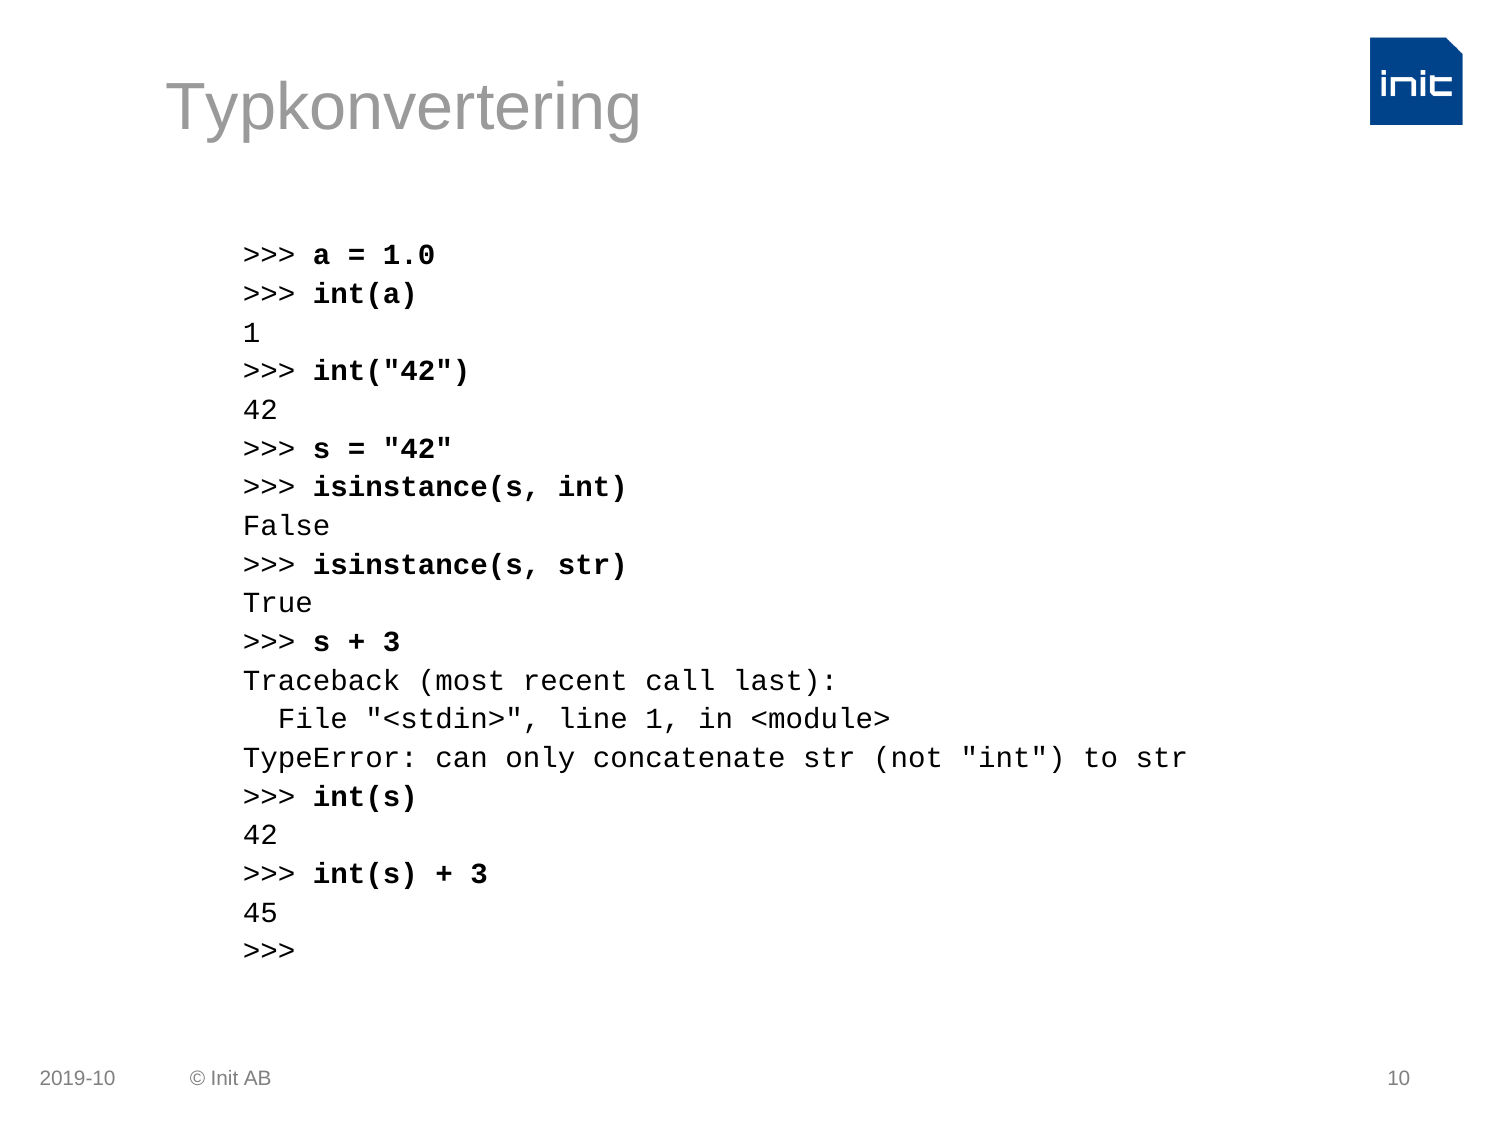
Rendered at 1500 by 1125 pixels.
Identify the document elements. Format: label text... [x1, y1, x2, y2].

text_box >>> a = 1.0 >>> int(a) 1 >>> int("42") 42 >>> s = "42" >>> isinstance(s, int) False >>> isinstance(s, str) True >>> s + 3 Traceback (most recent call last): File "<stdin>", line 1, in <module> TypeError: can only concatenate str (not "int") to str >>> int(s) 42 >>> int(s) + 3 45 >>> [150, 189, 1351, 1049]
text_box Typkonvertering [150, 0, 1351, 151]
picture [1370, 37, 1463, 125]
text_box <nummer> [1350, 1037, 1426, 1098]
text_box 2019-10 [24, 1037, 151, 1098]
text_box © Init AB [174, 1037, 1326, 1098]
